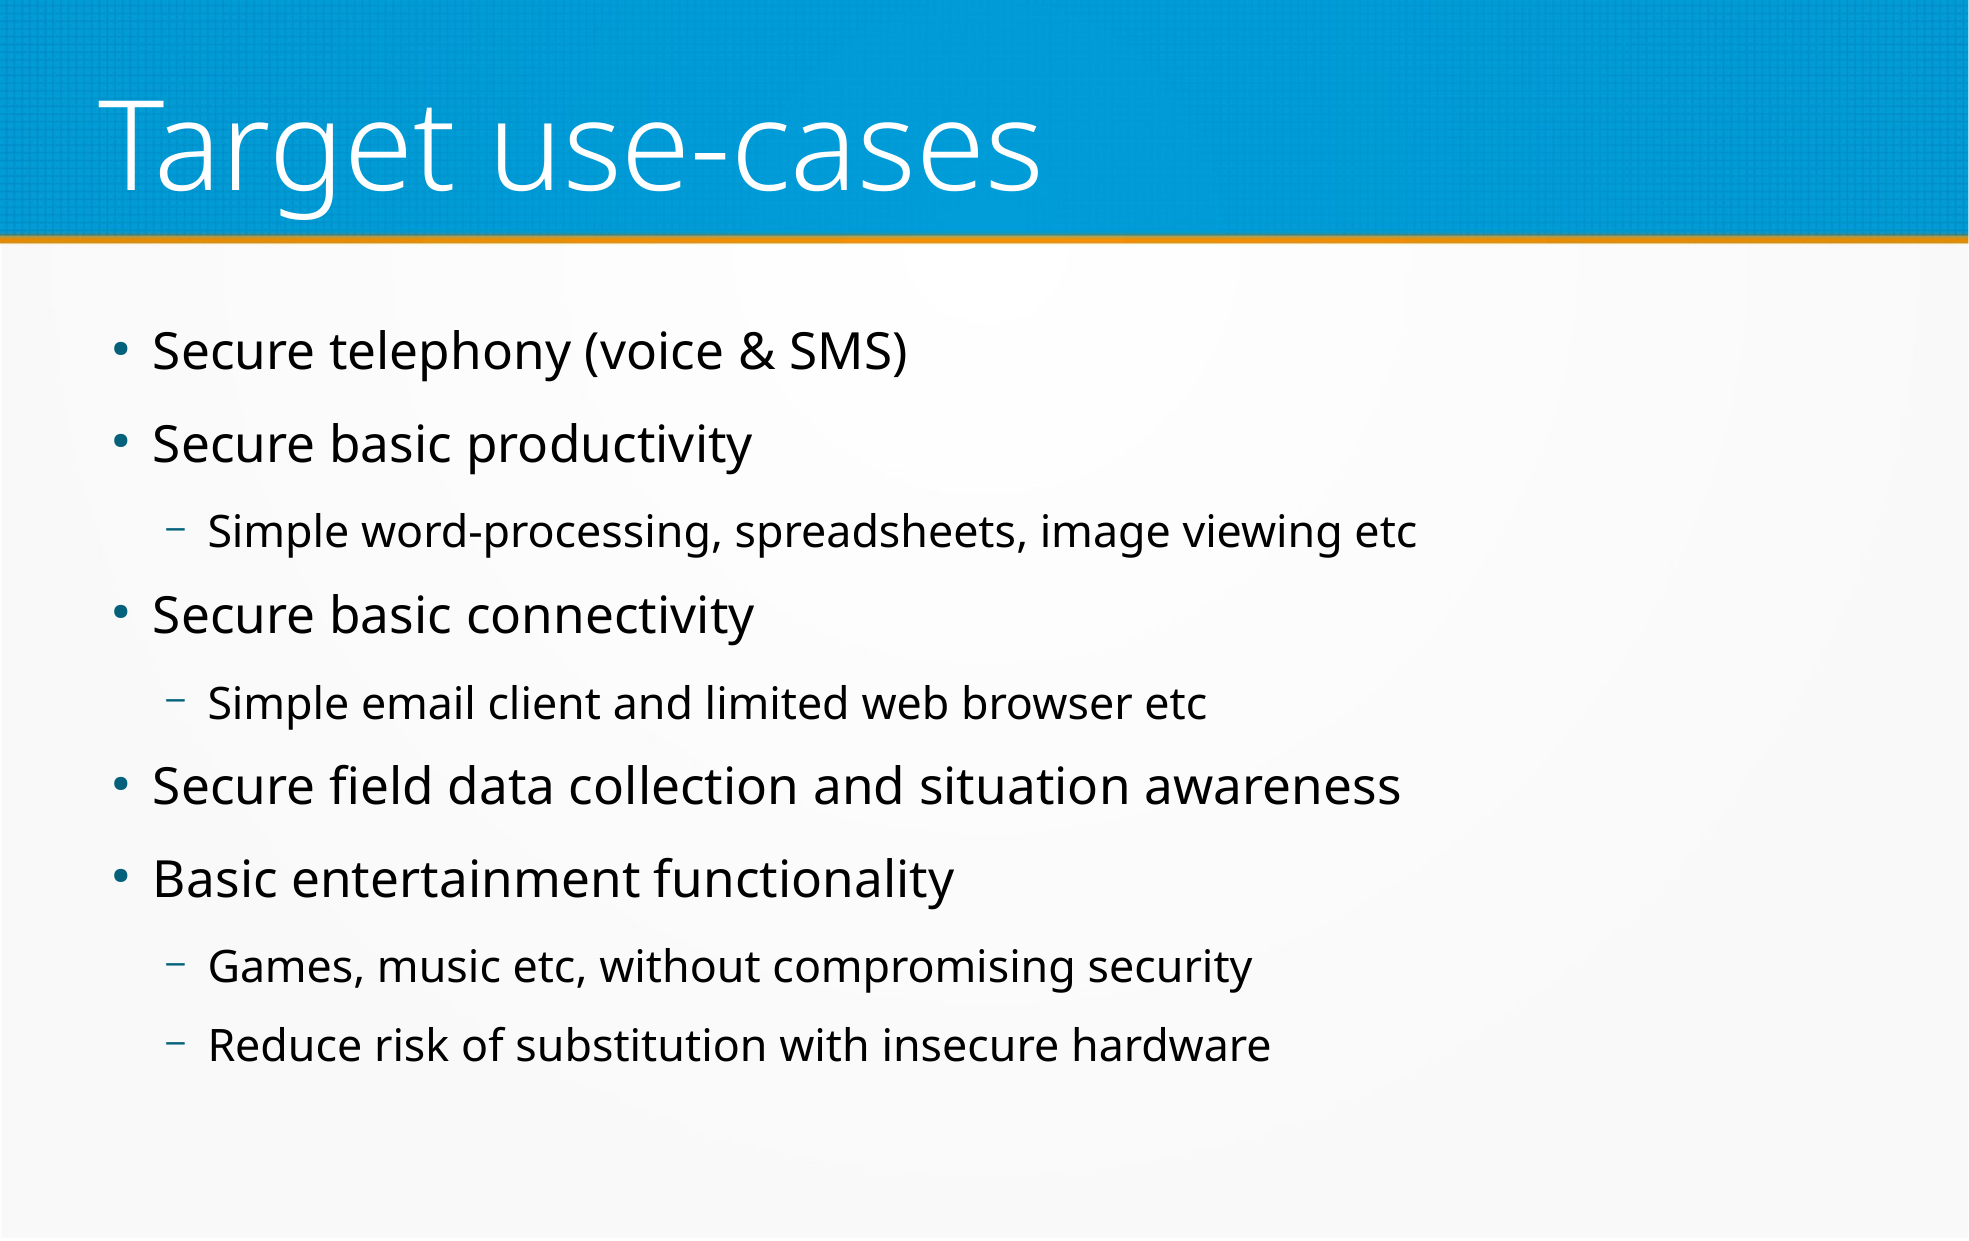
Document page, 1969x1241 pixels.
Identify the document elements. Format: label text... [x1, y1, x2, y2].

title Target use-cases [98, 19, 1870, 227]
picture [0, 233, 1969, 1241]
list Secure telephony (voice & SMS) Secure basic productivity Simple word-processing, spreadsheets, image viewing etc Secure basic connectivity Simple email client and limited web browser etc Secure field data collection and situation awareness Basic entertainment functionality Games, music etc, without compromising security Reduce risk of substitution with insecure hardware [98, 315, 1861, 1081]
